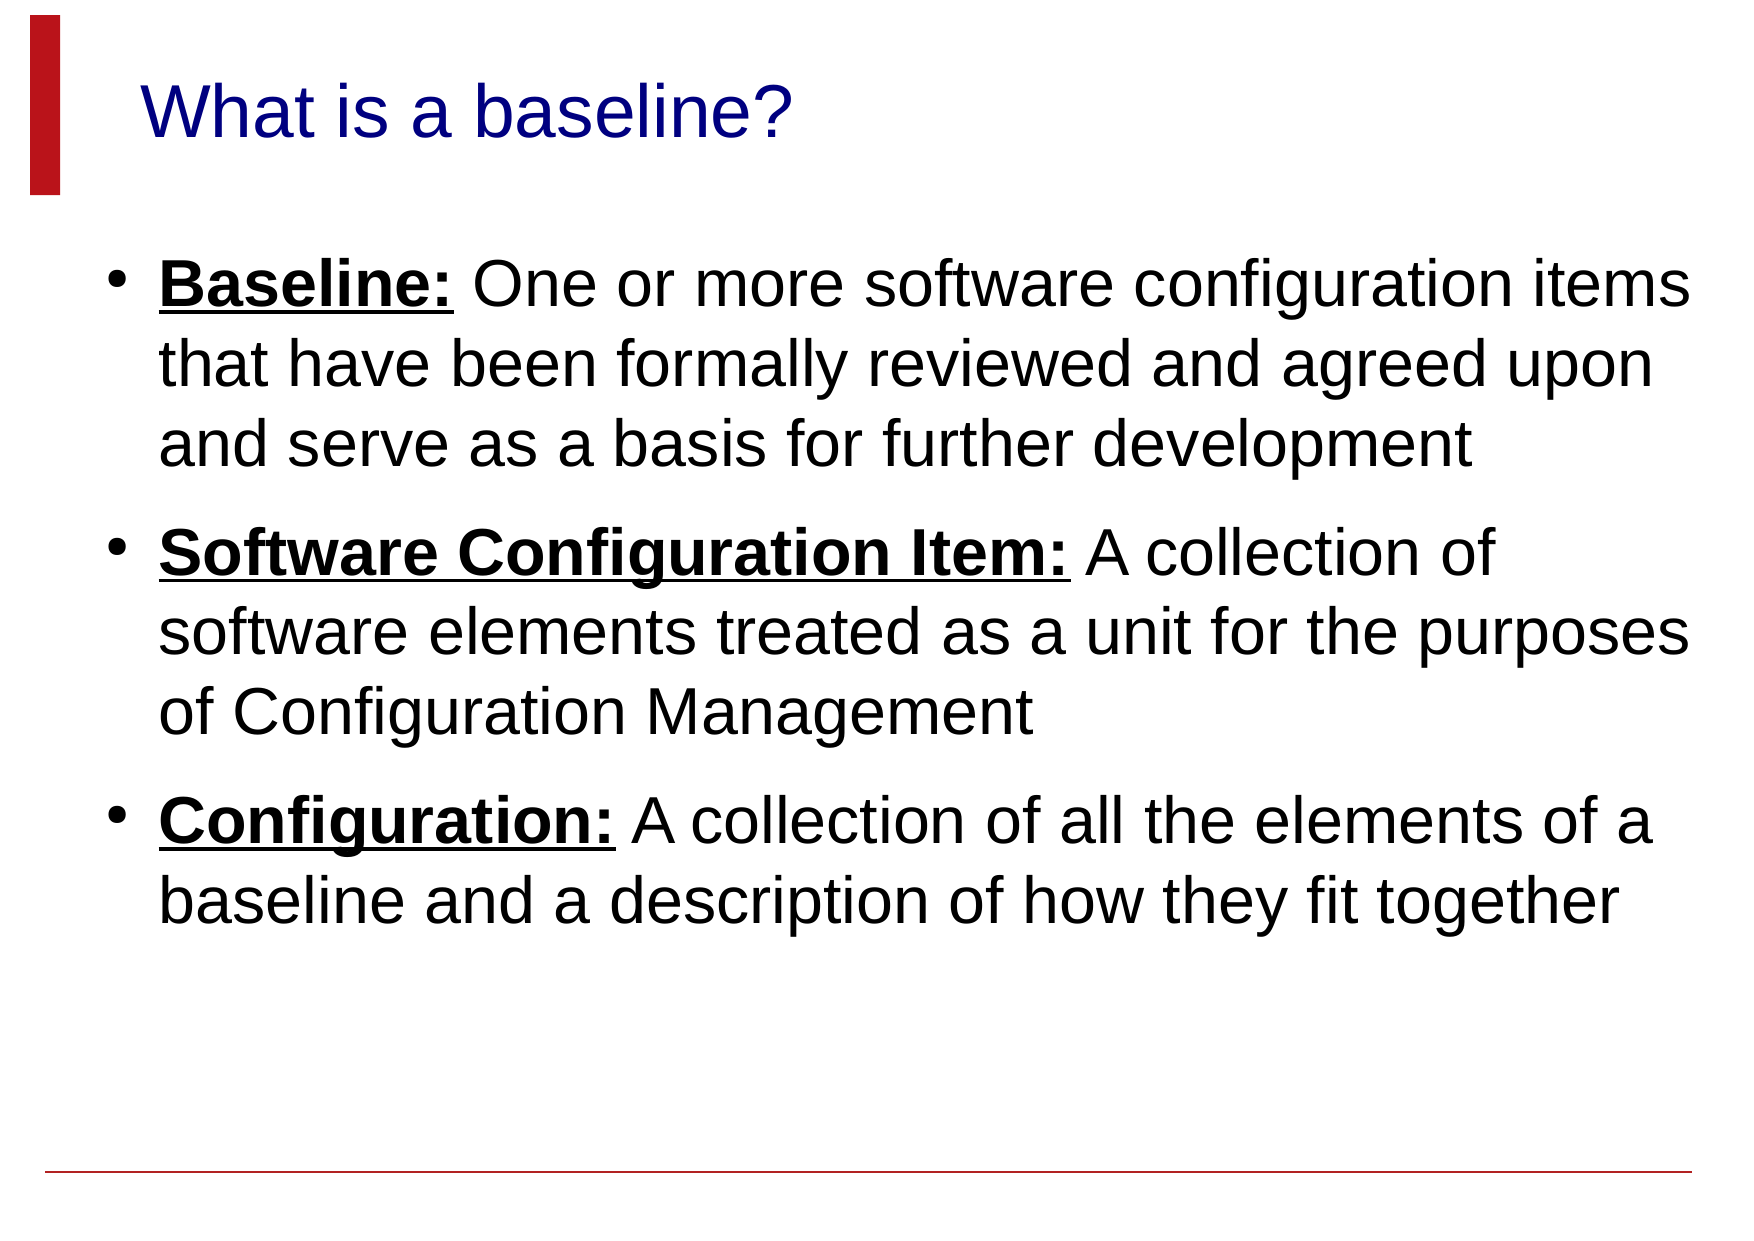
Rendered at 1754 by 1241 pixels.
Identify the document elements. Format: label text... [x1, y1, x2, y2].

title What is a baseline? [90, 19, 1726, 196]
list Baseline: One or more software configuration items that have been formally reviewed and agreed upon and serve as a basis for further development Software Configuration Item: A collection of software elements treated as a unit for the purposes of Configuration Management Configuration: A collection of all the elements of a baseline and a description of how they fit together [87, 240, 1696, 1081]
